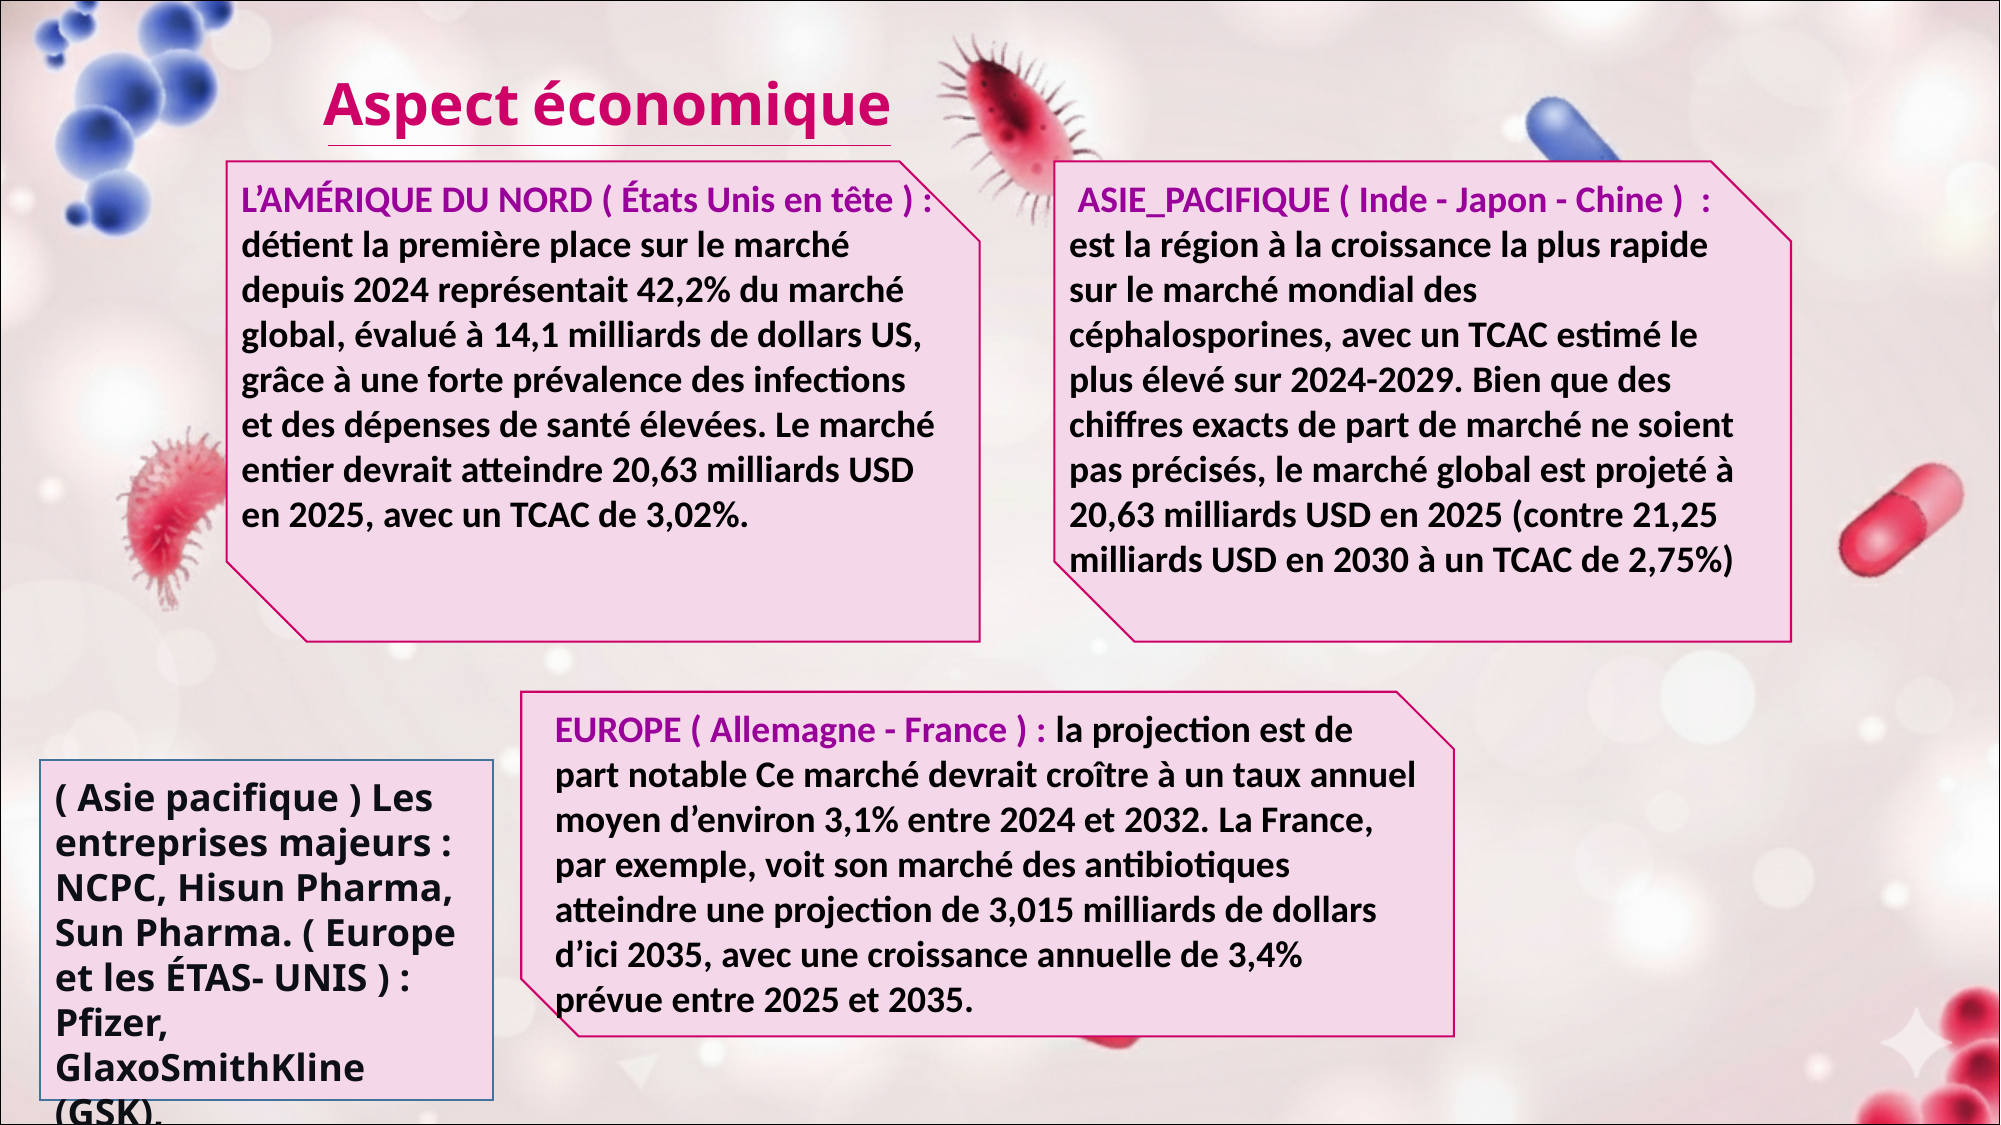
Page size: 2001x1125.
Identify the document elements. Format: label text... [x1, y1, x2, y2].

text_box [521, 691, 1402, 998]
text_box [226, 161, 906, 167]
text_box [40, 759, 493, 1100]
text_box EUROPE ( Allemagne - France ) : la projection est de part notable Ce marché devrait croître à un taux annuel moyen d’environ 3,1% entre 2024 et 2032. La France, par exemple, voit son marché des antibiotiques atteindre une projection de 3,015 milliards de dollars d’ici 2035, avec une croissance annuelle de 3,4% prévue entre 2025 et 2035. [540, 697, 1434, 1028]
text_box [1125, 200, 1792, 642]
text_box ( Asie pacifique ) Les entreprises majeurs : NCPC, Hisun Pharma, Sun Pharma. ( Europe et les ÉTAS- UNIS ) : Pfizer, GlaxoSmithKline (GSK), Sandoz/Novartis) [40, 766, 481, 1125]
text_box ASIE_PACIFIQUE ( Inde - Japon - Chine ) : est la région à la croissance la plus rapide sur le marché mondial des céphalosporines, avec un TCAC estimé le plus élevé sur 2024-2029. Bien que des chiffres exacts de part de marché ne soient pas précisés, le marché global est projeté à 20,63 milliards USD en 2025 (contre 21,25 milliards USD en 2030 à un TCAC de 2,75%) [1054, 167, 1750, 633]
text_box [570, 729, 1454, 1037]
text_box Aspect économique [308, 59, 907, 145]
text_box [1054, 161, 1717, 167]
text_box L’AMÉRIQUE DU NORD ( États Unis en tête ) : détient la première place sur le marché depuis 2024 représentait 42,2% du marché global, évalué à 14,1 milliards de dollars US, grâce à une forte prévalence des infections et des dépenses de santé élevées. Le marché entier devrait atteindre 20,63 milliards USD en 2025, avec un TCAC de 3,02%. [226, 167, 957, 543]
text_box [226, 218, 980, 642]
picture [0, 0, 2000, 1125]
